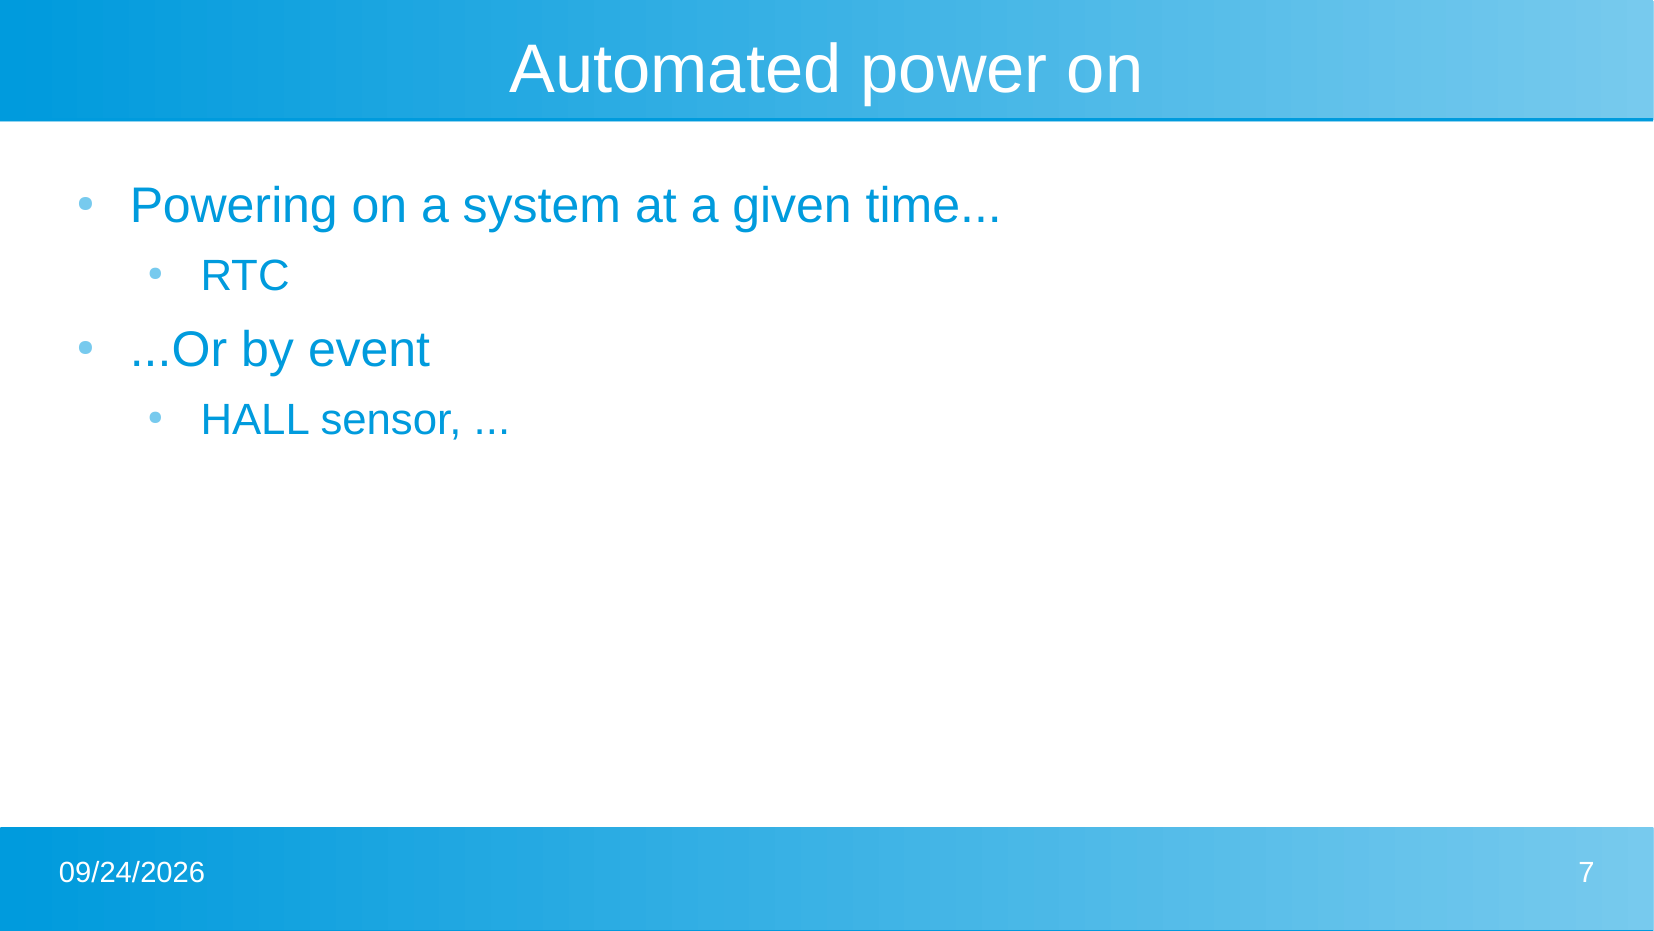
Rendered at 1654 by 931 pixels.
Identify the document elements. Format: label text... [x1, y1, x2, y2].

list Powering on a system at a given time... RTC ...Or by event HALL sensor, ... [58, 177, 1595, 768]
title Automated power on [58, 29, 1595, 108]
